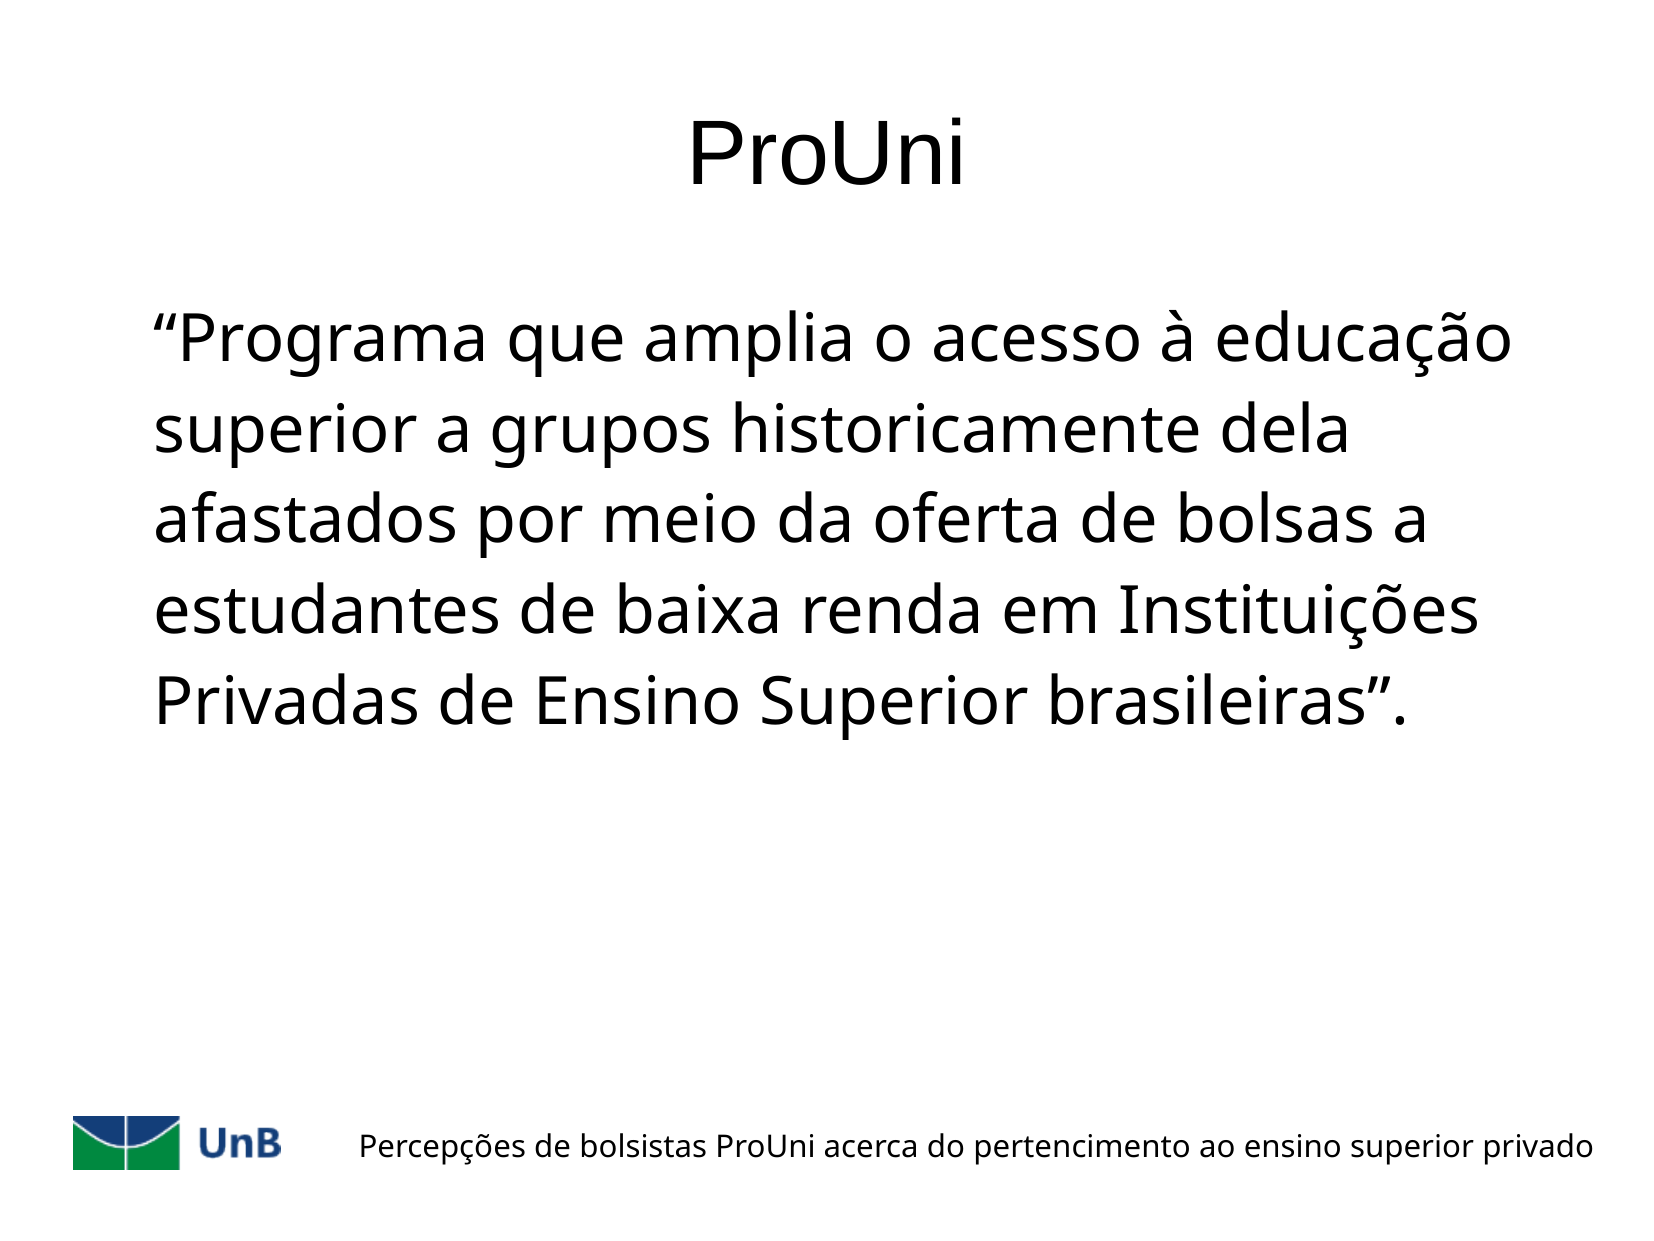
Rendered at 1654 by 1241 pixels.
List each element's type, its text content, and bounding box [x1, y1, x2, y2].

list “Programa que amplia o acesso à educação superior a grupos historicamente dela afastados por meio da oferta de bolsas a estudantes de baixa renda em Instituições Privadas de Ensino Superior brasileiras”. [82, 290, 1538, 1010]
title ProUni [82, 49, 1571, 257]
picture [73, 1116, 281, 1170]
text_box Percepções de bolsistas ProUni acerca do pertencimento ao ensino superior privado [343, 1116, 1554, 1166]
